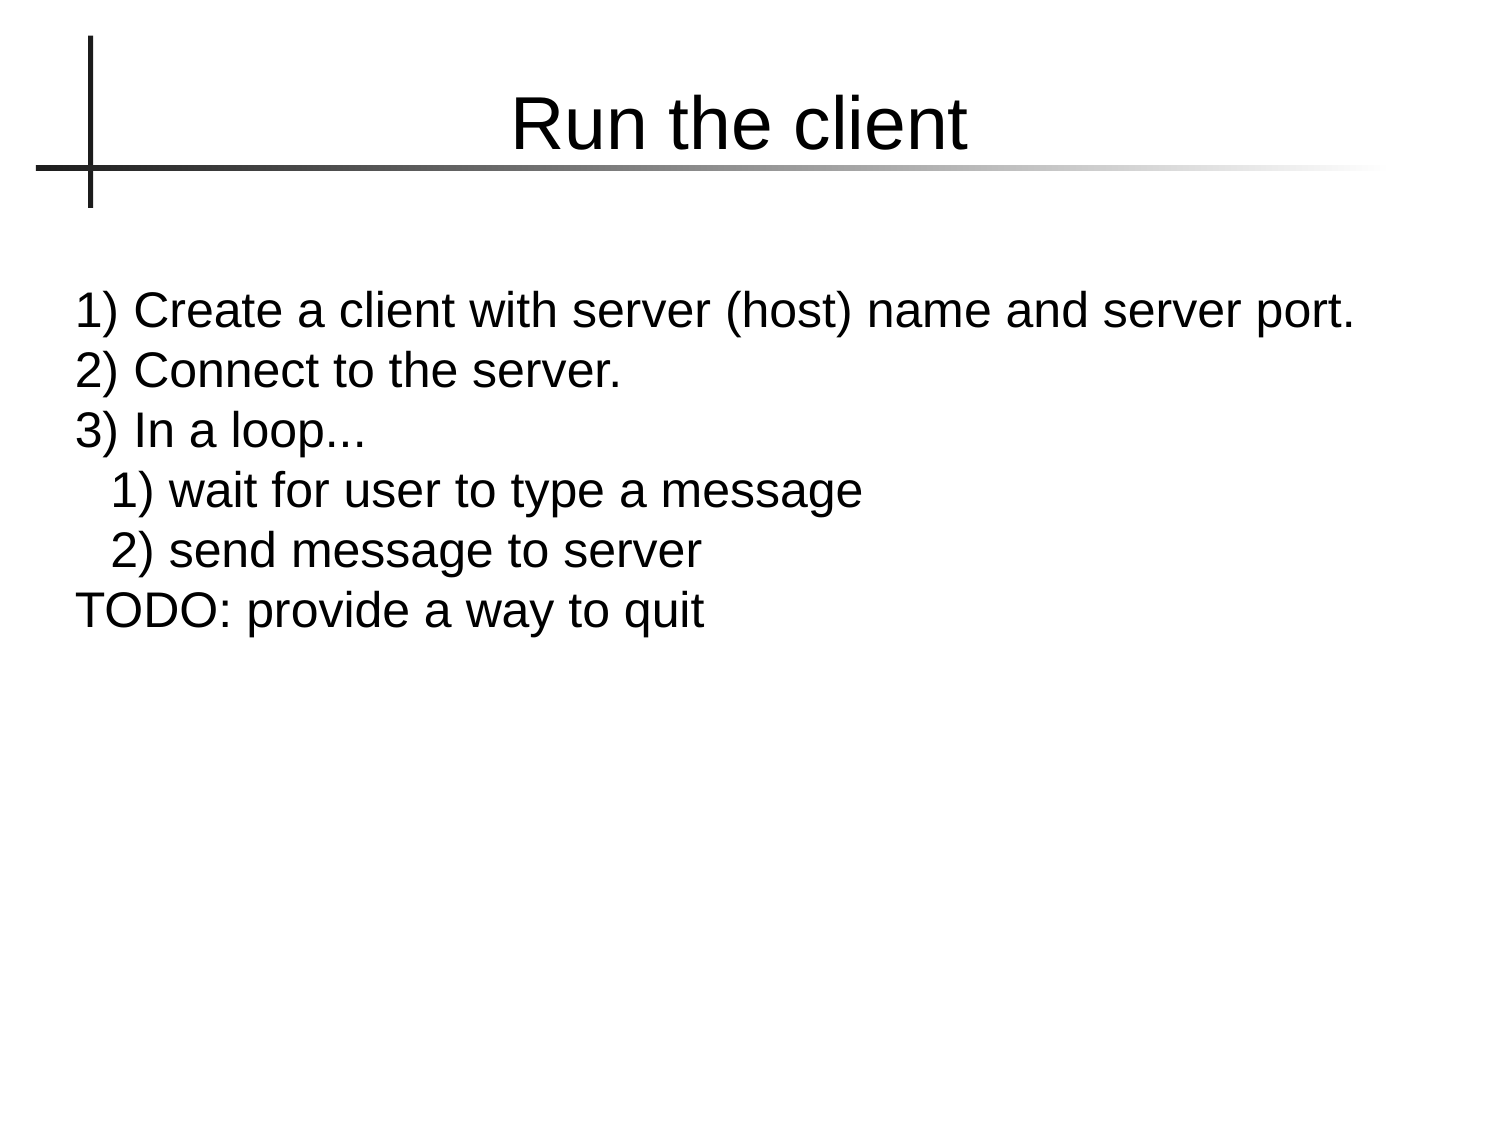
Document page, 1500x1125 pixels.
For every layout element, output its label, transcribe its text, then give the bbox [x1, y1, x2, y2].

text_box Create a client with server (host) name and server port. Connect to the server. In a loop... wait for user to type a message send message to server TODO: provide a way to quit [60, 270, 1465, 1003]
text_box Run the client [89, 29, 1390, 172]
